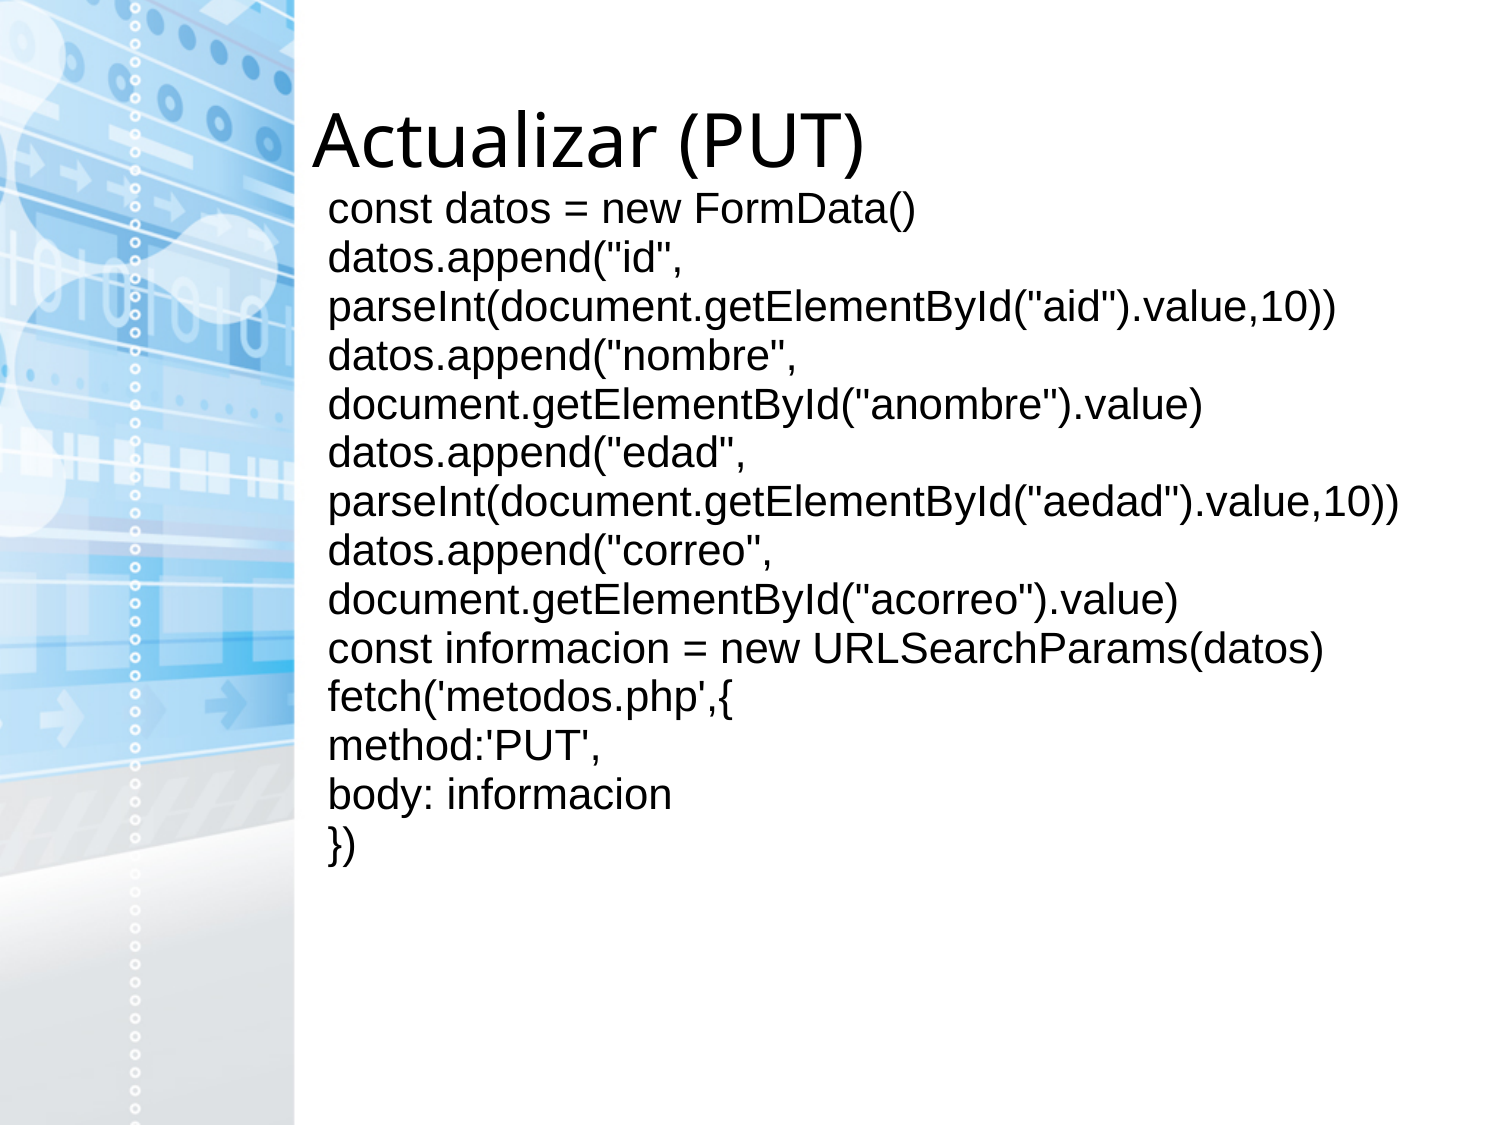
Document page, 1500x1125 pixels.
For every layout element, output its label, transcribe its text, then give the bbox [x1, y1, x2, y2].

picture [0, 0, 1500, 1125]
title Actualizar (PUT) [312, 45, 1424, 177]
text_box const datos = new FormData() datos.append("id", parseInt(document.getElementById("aid").value,10)) datos.append("nombre", document.getElementById("anombre").value) datos.append("edad", parseInt(document.getElementById("aedad").value,10)) datos.append("correo", document.getElementById("acorreo").value) const informacion = new URLSearchParams(datos) fetch('metodos.php',{ method:'PUT', body: informacion }) [312, 177, 1477, 1093]
